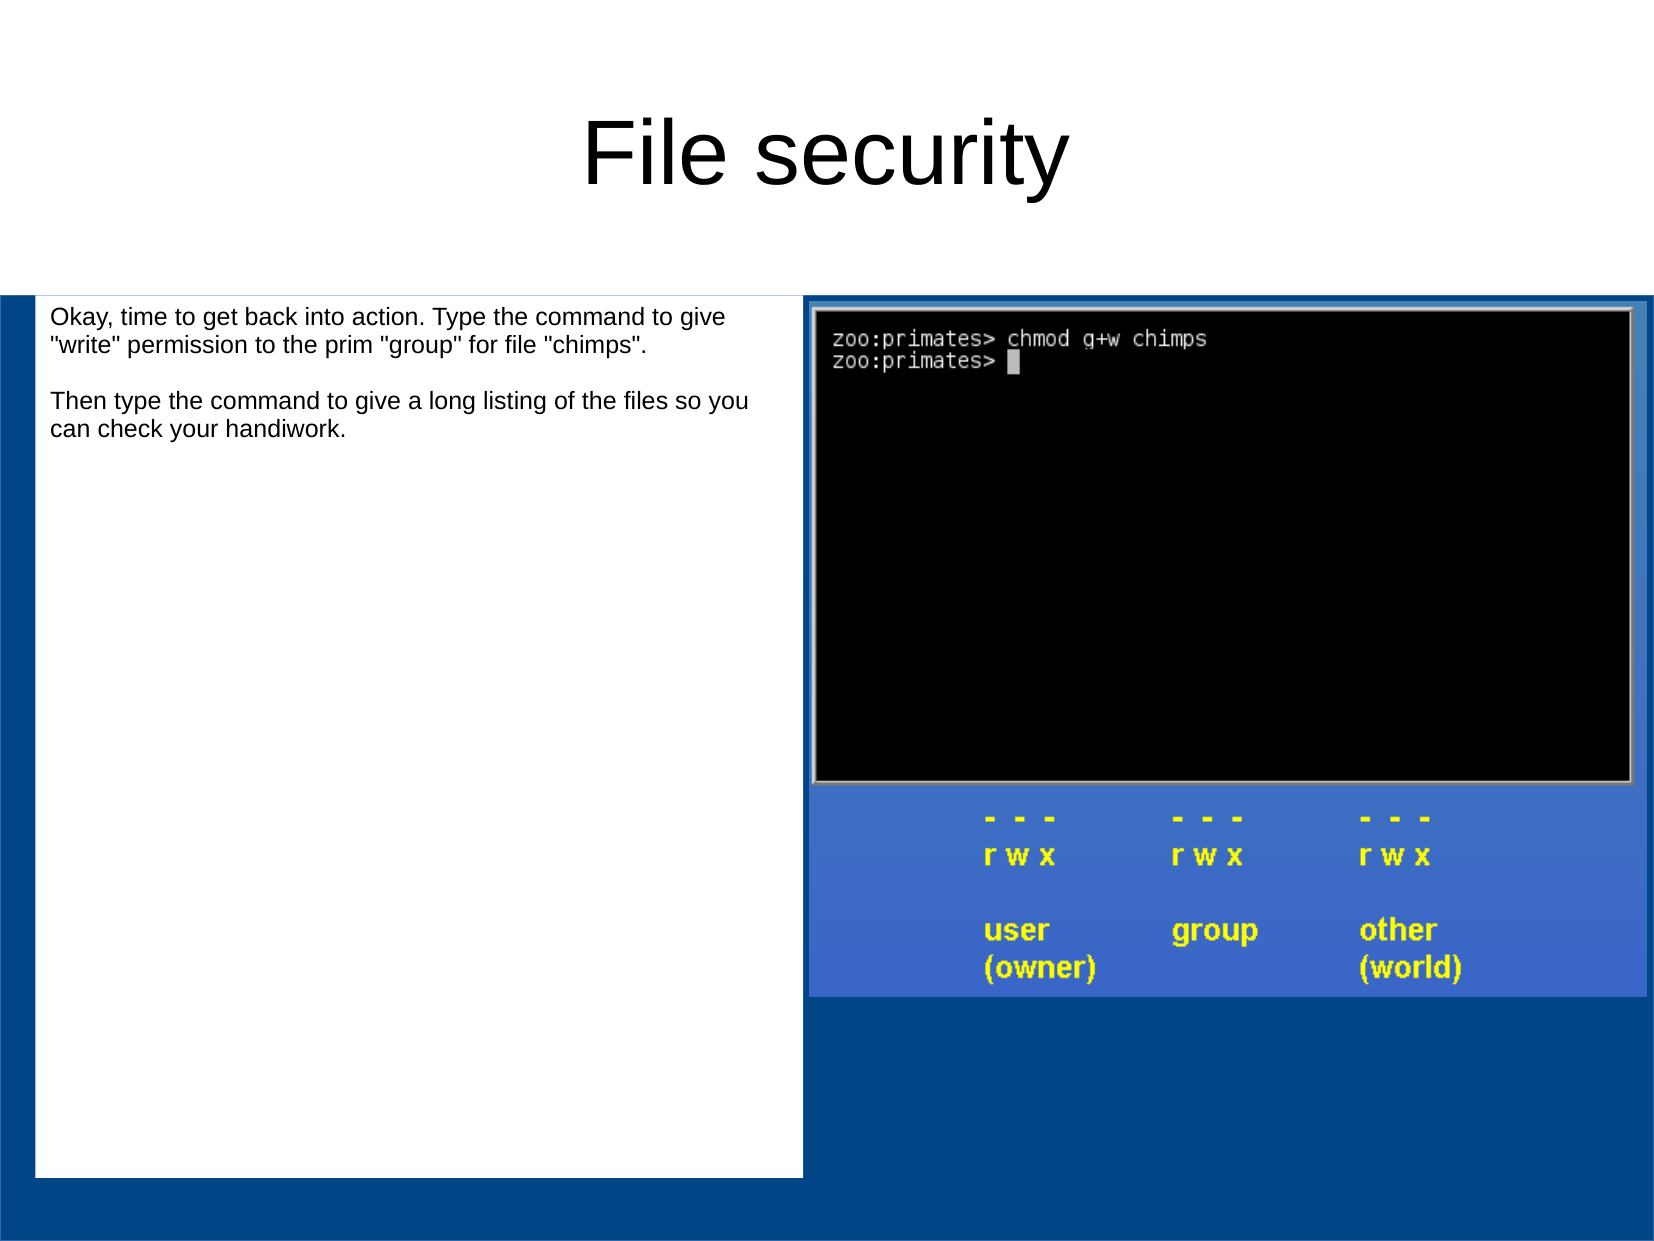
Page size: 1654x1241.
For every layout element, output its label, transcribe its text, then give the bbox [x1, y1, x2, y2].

title File security [82, 49, 1571, 257]
text_box Okay, time to get back into action. Type the command to give "write" permission to the prim "group" for file "chimps". Then type the command to give a long listing of the files so you can check your handiwork. [35, 295, 804, 1178]
text_box [0, 295, 1654, 1241]
picture [809, 301, 1647, 997]
